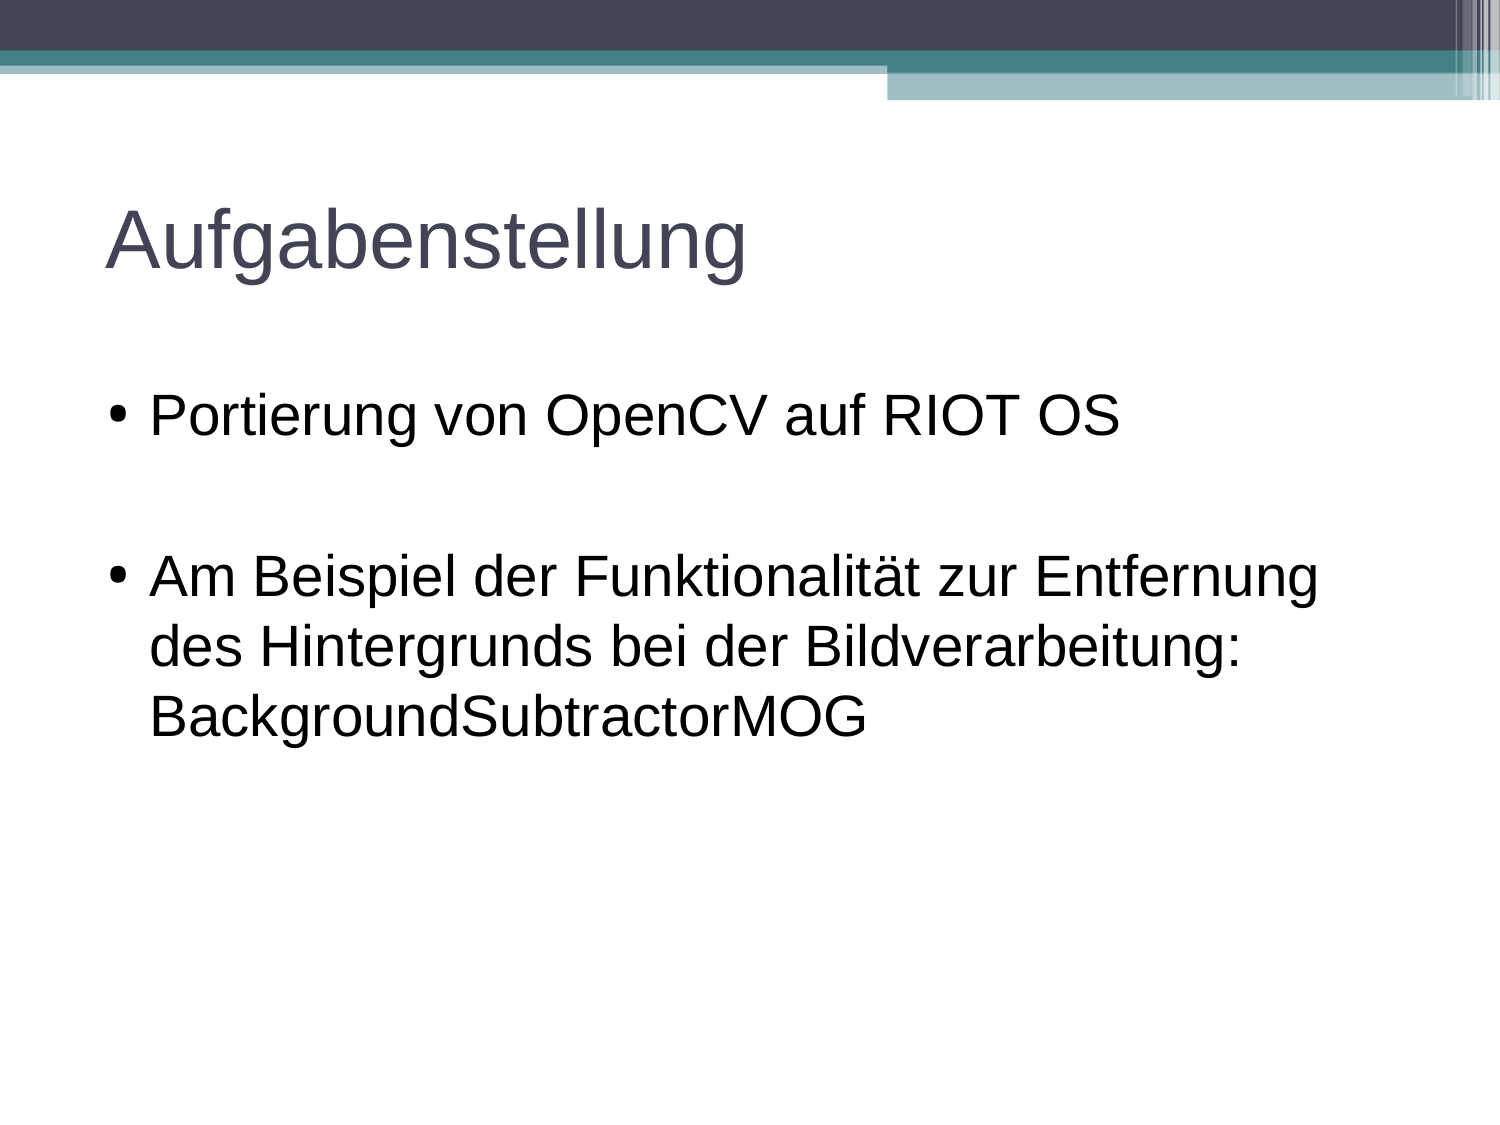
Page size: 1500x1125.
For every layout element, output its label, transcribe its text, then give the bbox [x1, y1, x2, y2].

list Portierung von OpenCV auf RIOT OS Am Beispiel der Funktionalität zur Entfernung des Hintergrunds bei der Bildverarbeitung: BackgroundSubtractorMOG [75, 369, 1426, 1022]
title Aufgabenstellung [90, 127, 1441, 343]
